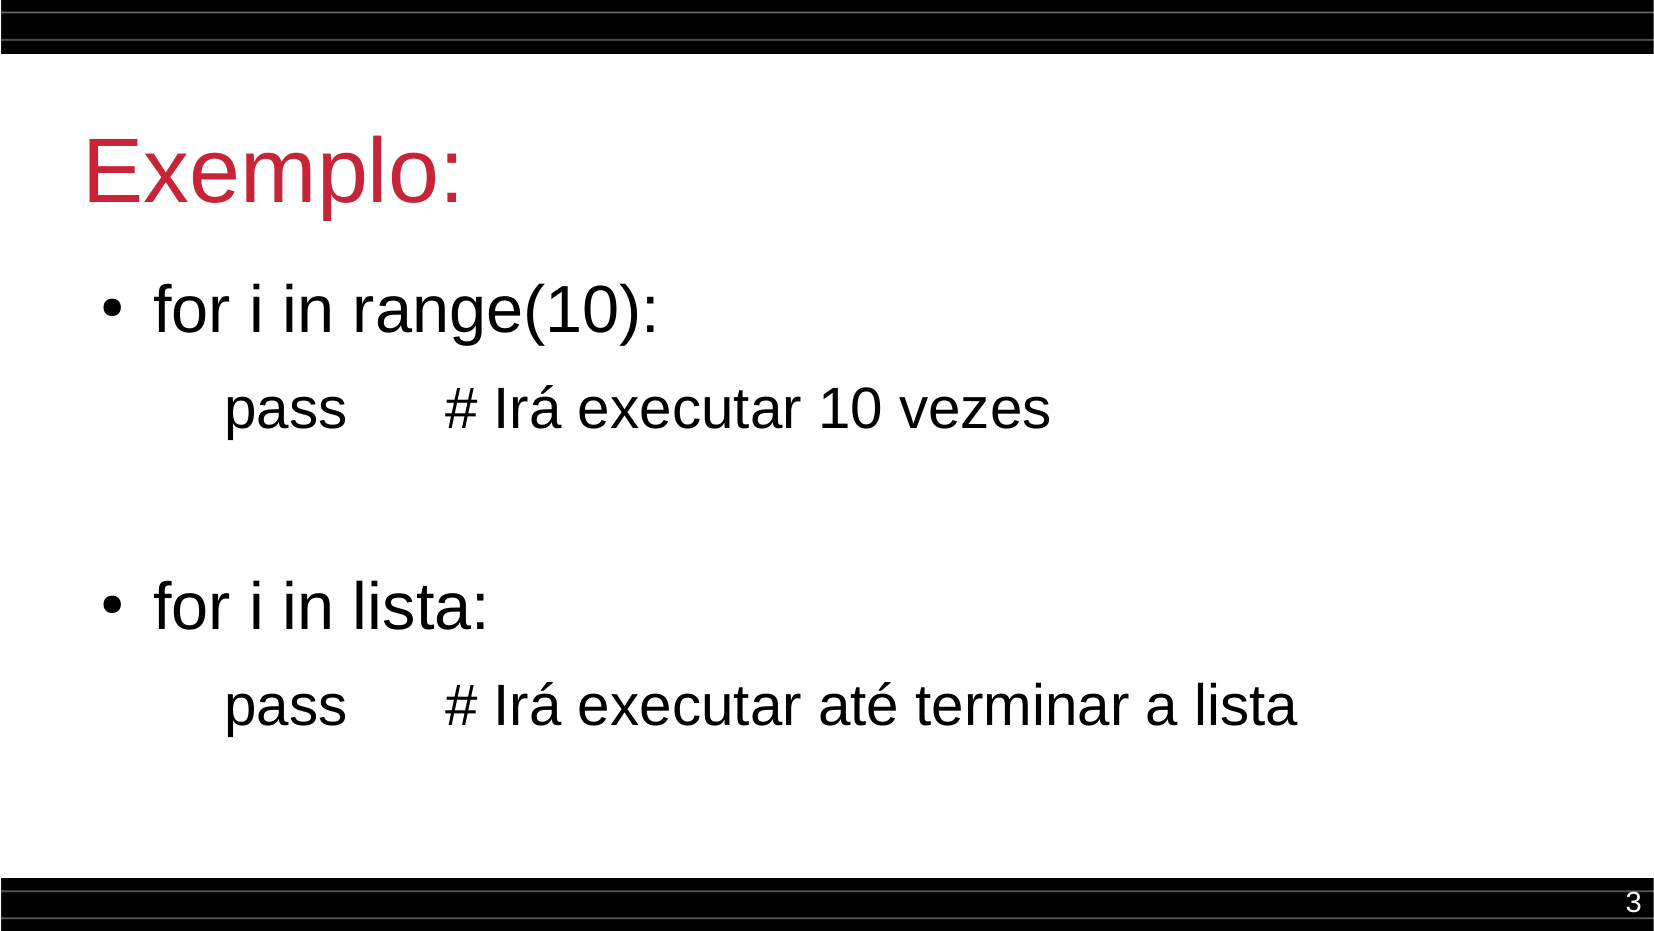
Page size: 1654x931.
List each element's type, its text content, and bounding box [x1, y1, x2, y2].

picture [1, 0, 1654, 54]
list for i in range(10): pass # Irá executar 10 vezes for i in lista: pass # Irá executar até terminar a lista [82, 271, 1571, 758]
title Exemplo: [82, 92, 1571, 249]
picture [1, 878, 1654, 931]
